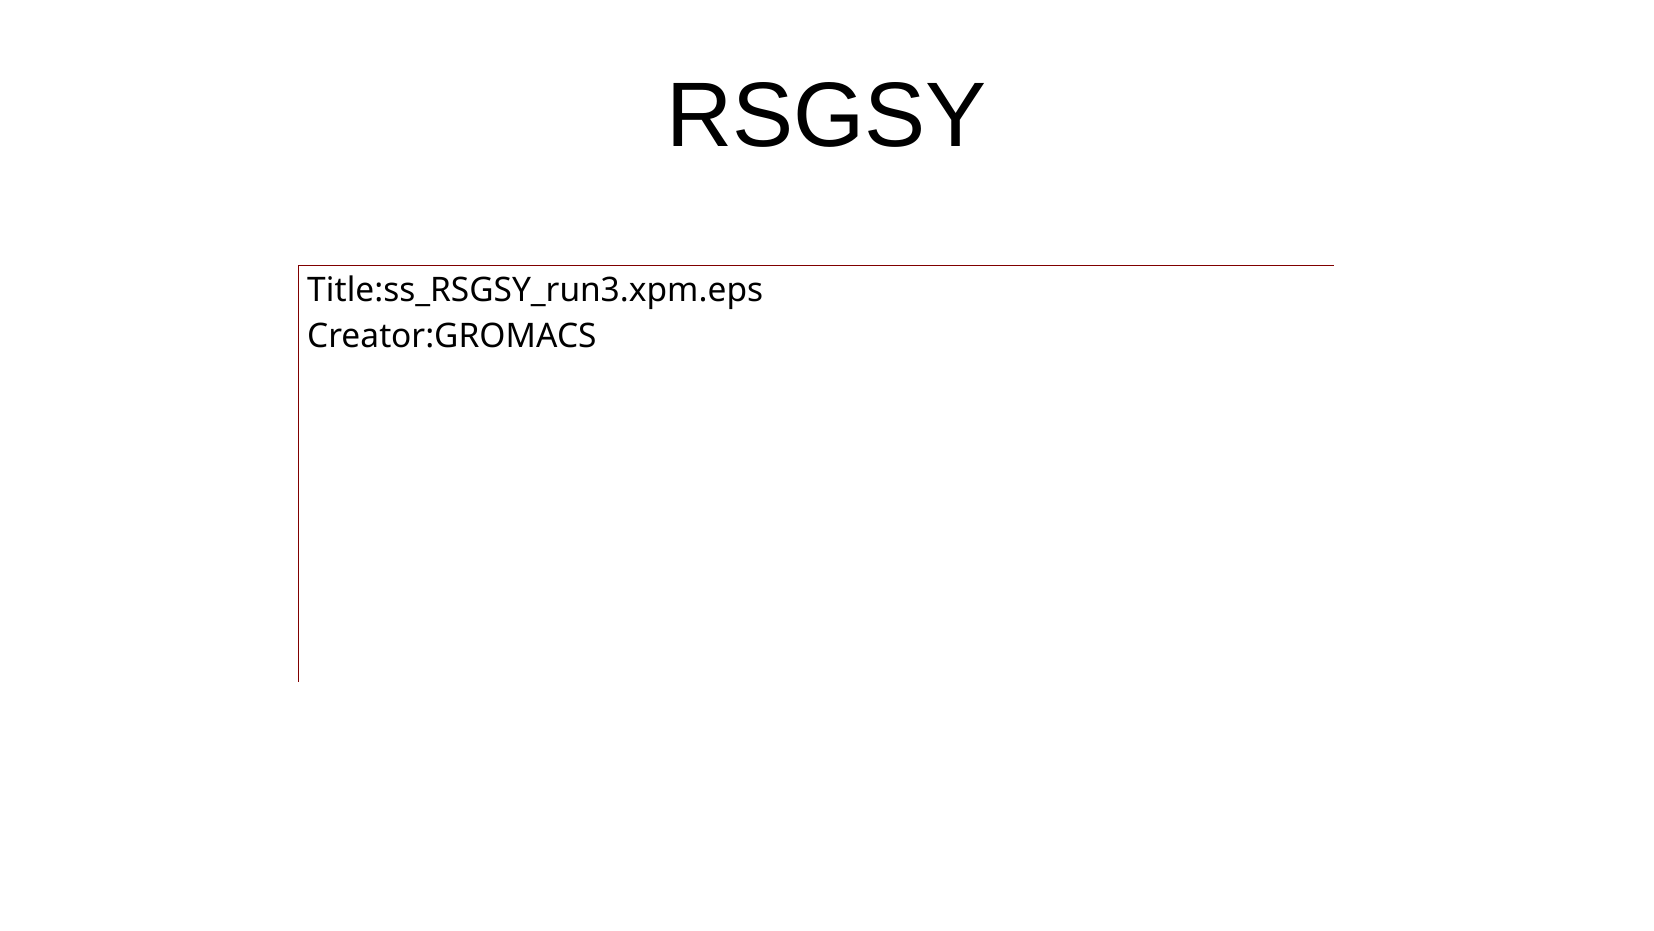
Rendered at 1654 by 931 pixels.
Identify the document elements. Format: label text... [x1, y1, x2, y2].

title RSGSY [82, 37, 1571, 193]
picture [296, 263, 1334, 682]
